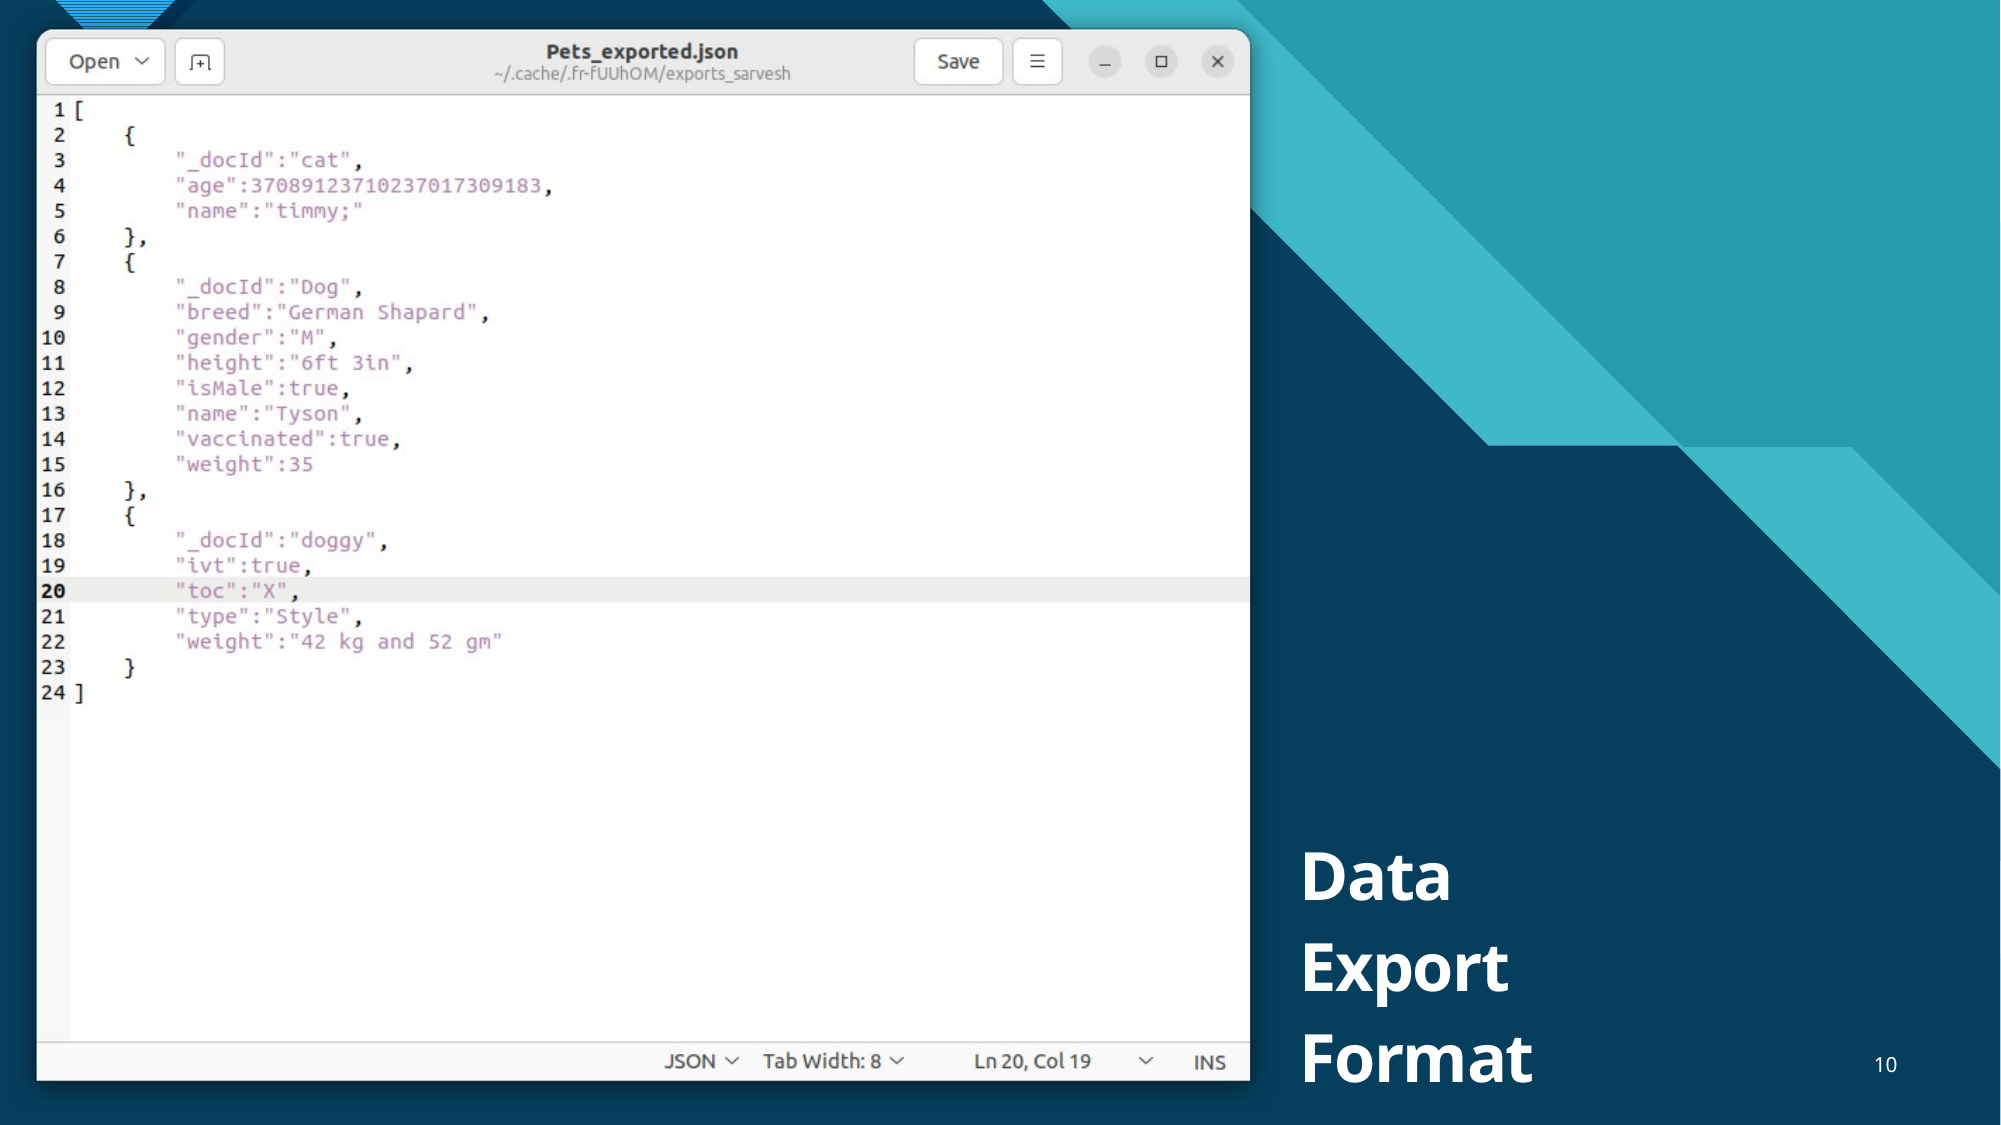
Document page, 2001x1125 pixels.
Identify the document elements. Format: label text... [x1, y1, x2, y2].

picture [32, 0, 1287, 1082]
text_box Data Export Format [1299, 829, 2000, 1063]
